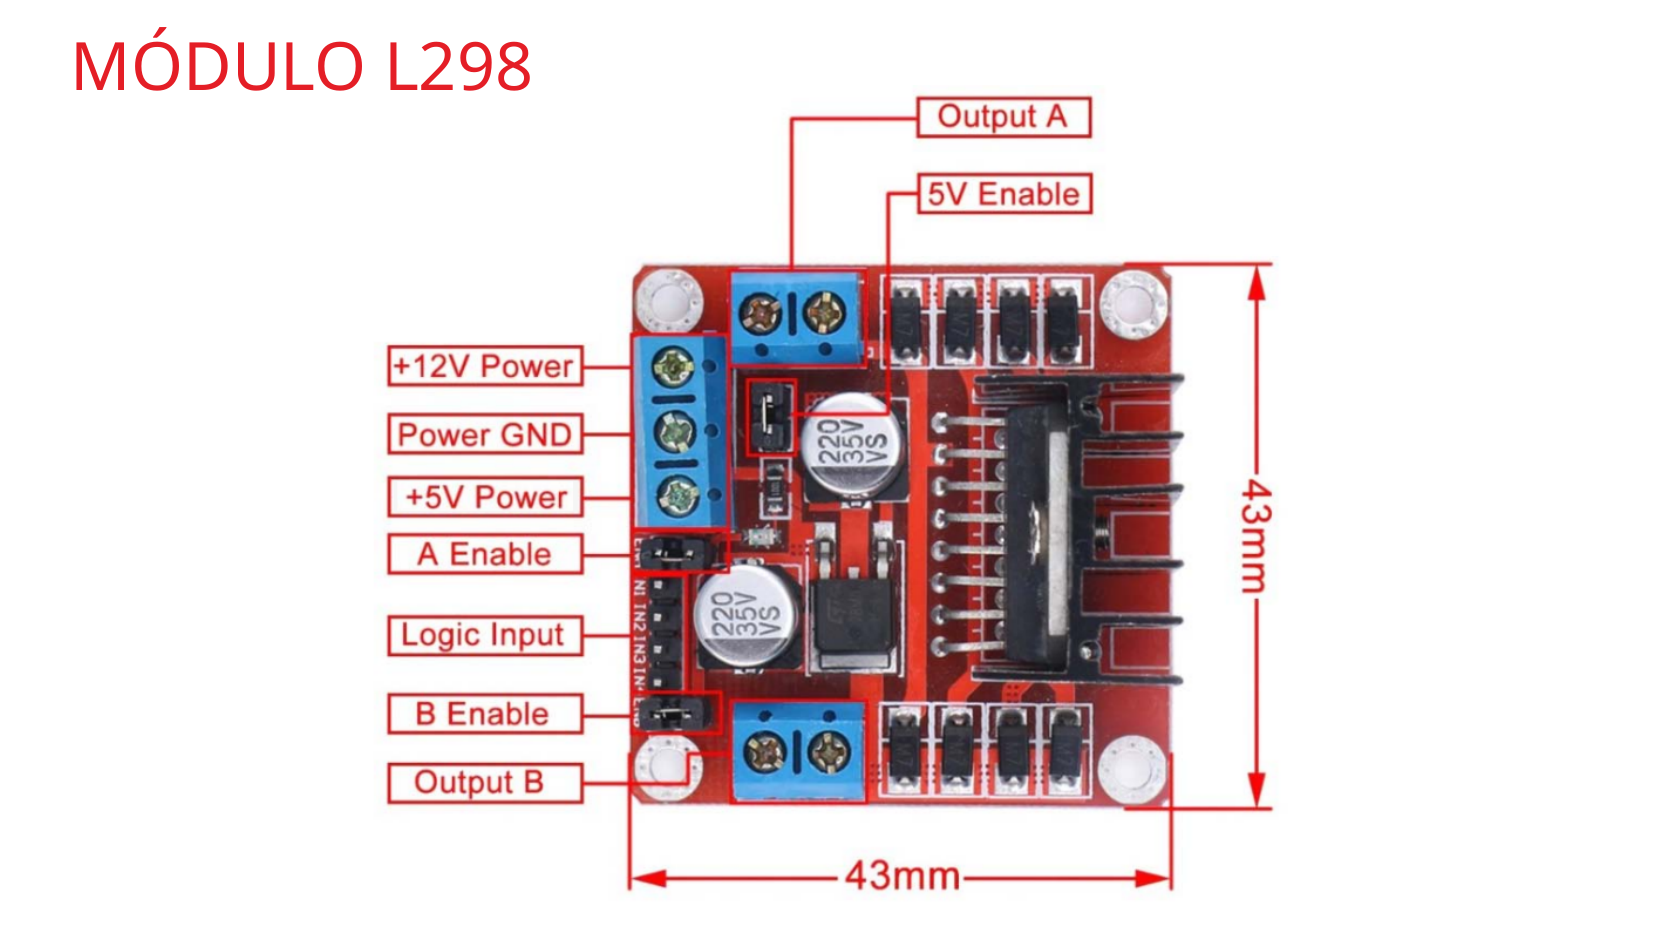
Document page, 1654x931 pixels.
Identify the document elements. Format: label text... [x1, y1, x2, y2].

title MÓDULO L298 [70, 11, 1347, 118]
picture [361, 118, 1293, 919]
